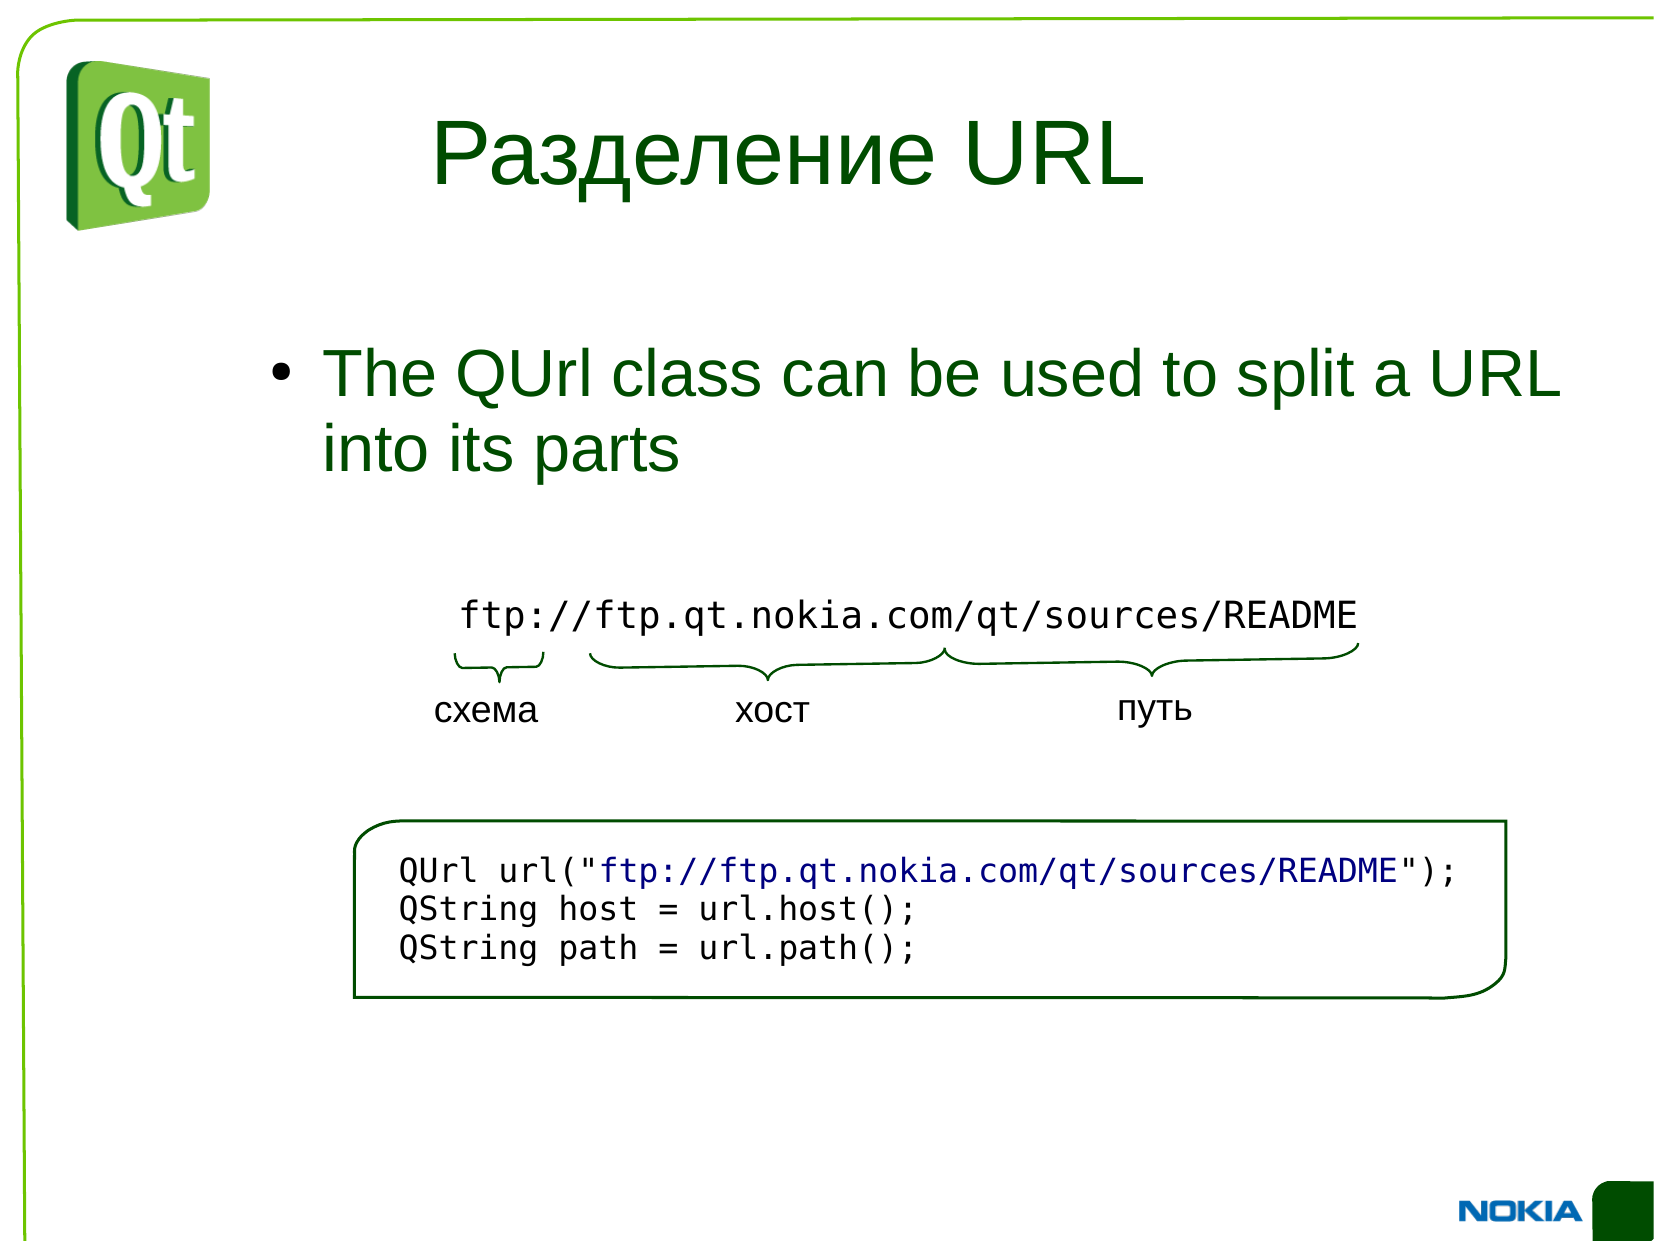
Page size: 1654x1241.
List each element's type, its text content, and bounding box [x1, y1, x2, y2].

text_box схема [419, 681, 554, 739]
text_box путь [1102, 679, 1208, 736]
title Разделение URL [251, 56, 1327, 250]
list The QUrl class can be used to split a URL into its parts [251, 336, 1571, 1141]
picture [1459, 1200, 1583, 1222]
text_box хост [720, 681, 826, 739]
picture [66, 61, 210, 231]
text_box QUrl url("ftp://ftp.qt.nokia.com/qt/sources/README"); QString host = url.host(); QString path = url.path(); [383, 844, 1474, 975]
text_box ftp://ftp.qt.nokia.com/qt/sources/README [443, 585, 1373, 645]
